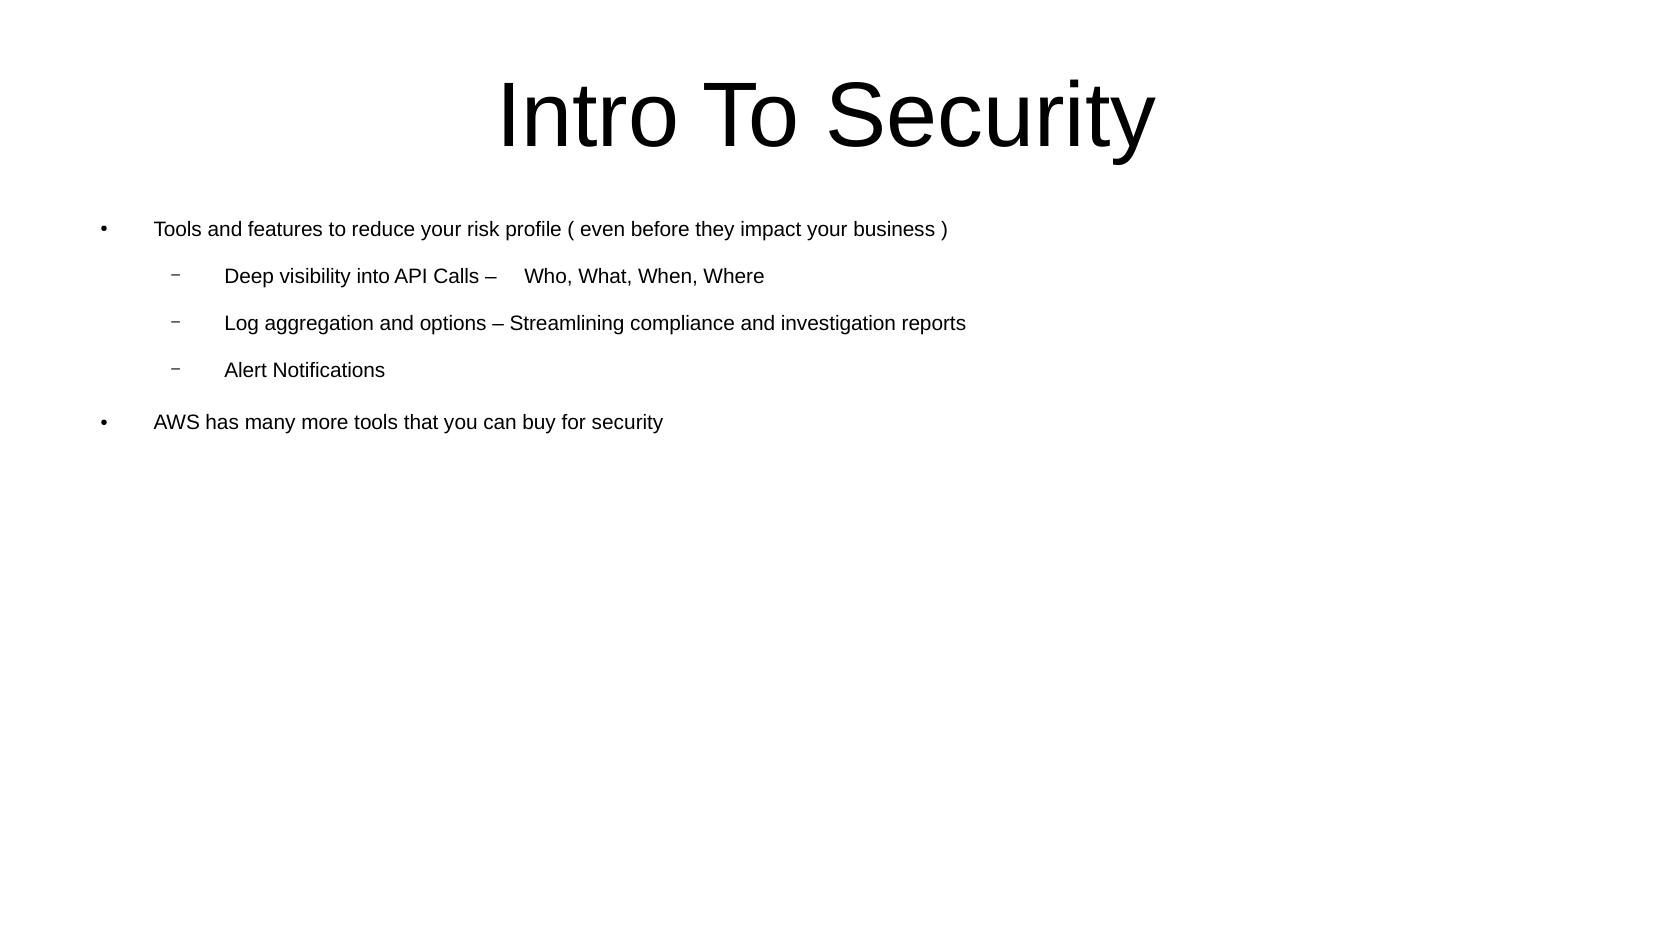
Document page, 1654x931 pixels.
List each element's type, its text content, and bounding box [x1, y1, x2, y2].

title Intro To Security [82, 37, 1571, 193]
list Tools and features to reduce your risk profile ( even before they impact your business ) Deep visibility into API Calls – Who, What, When, Where Log aggregation and options – Streamlining compliance and investigation reports Alert Notifications AWS has many more tools that you can buy for security [82, 217, 1606, 901]
